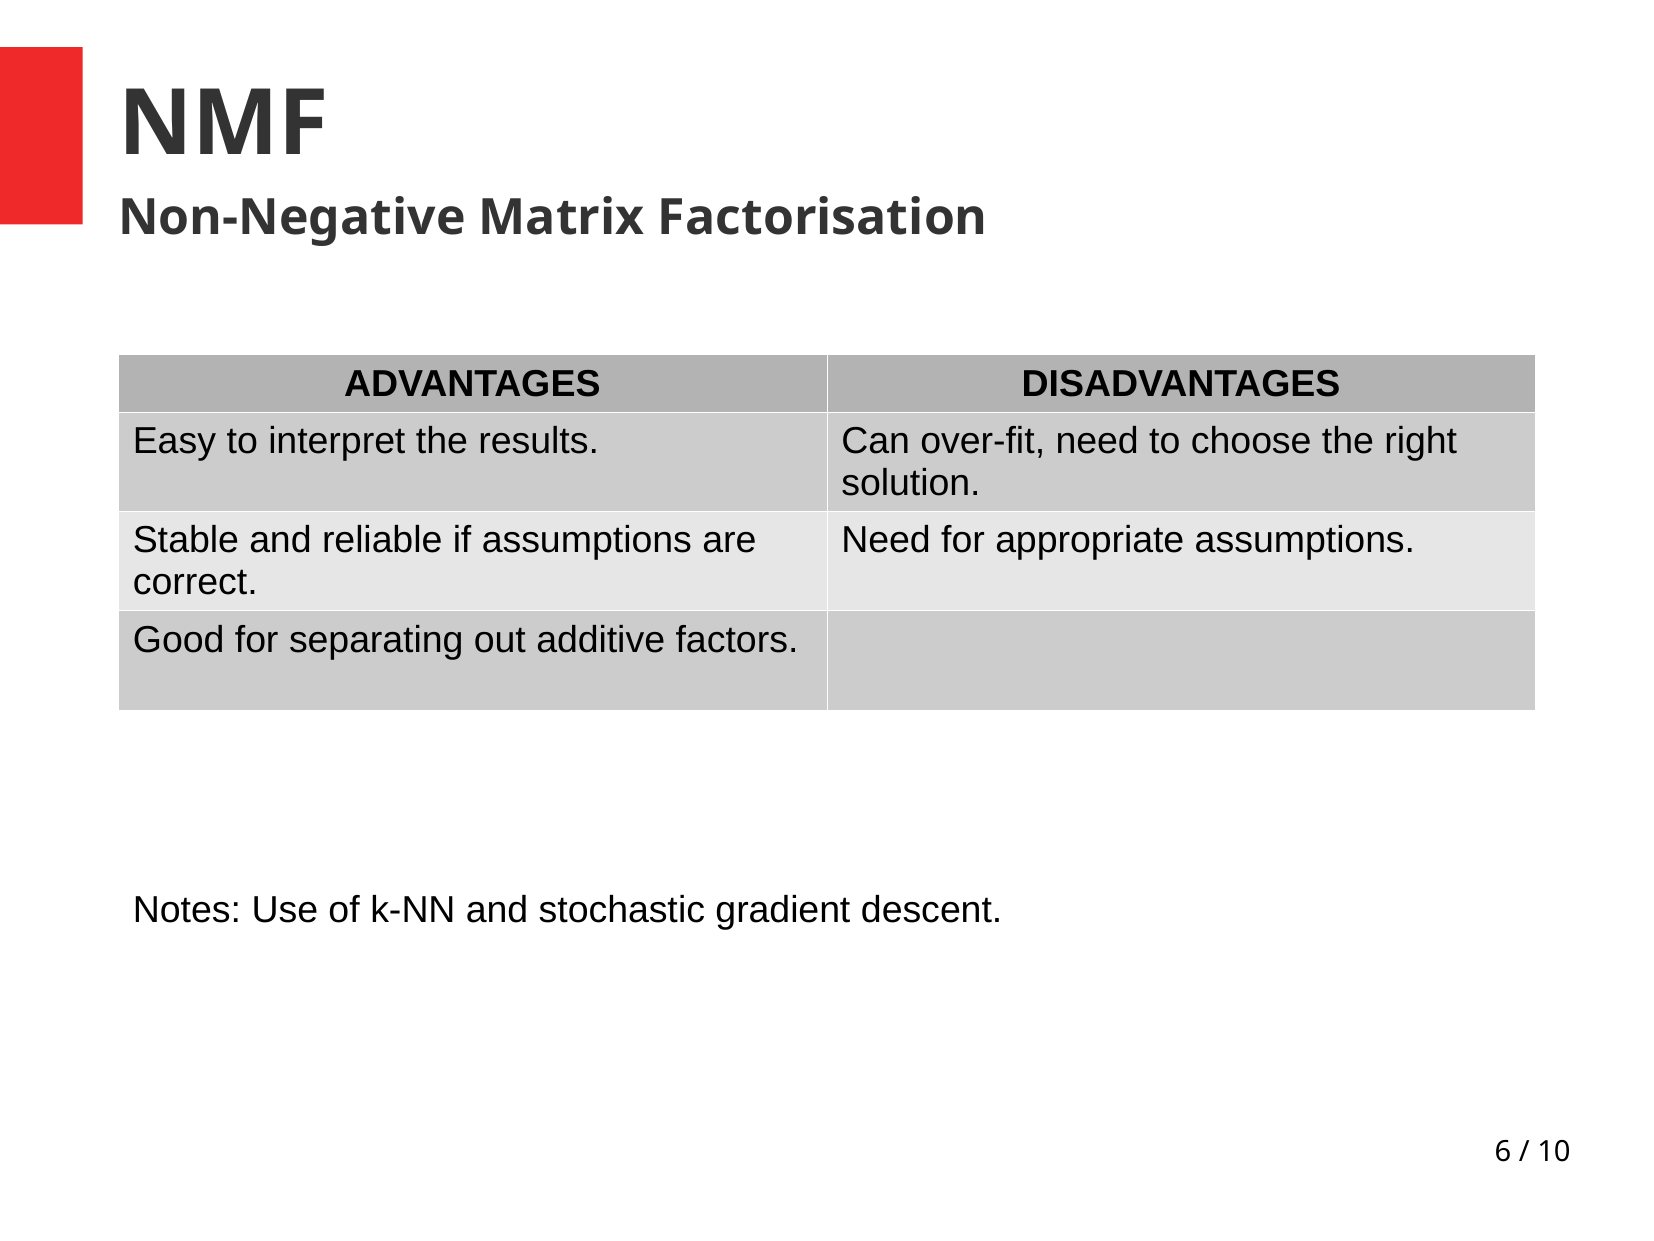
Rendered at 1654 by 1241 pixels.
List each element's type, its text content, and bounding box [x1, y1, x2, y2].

table_header DISADVANTAGES [828, 355, 1535, 412]
table_cell Easy to interpret the results. [119, 413, 827, 511]
table_header ADVANTAGES [119, 355, 827, 412]
table_cell Stable and reliable if assumptions are correct. [119, 512, 827, 610]
table_cell Good for separating out additive factors. [119, 611, 827, 710]
table_cell [828, 611, 1535, 710]
table_cell Need for appropriate assumptions. [828, 512, 1535, 610]
text_box Notes: Use of k-NN and stochastic gradient descent. [118, 881, 1641, 981]
table_cell Can over-fit, need to choose the right solution. [828, 413, 1535, 511]
title NMF Non-Negative Matrix Factorisation [118, 49, 1571, 257]
